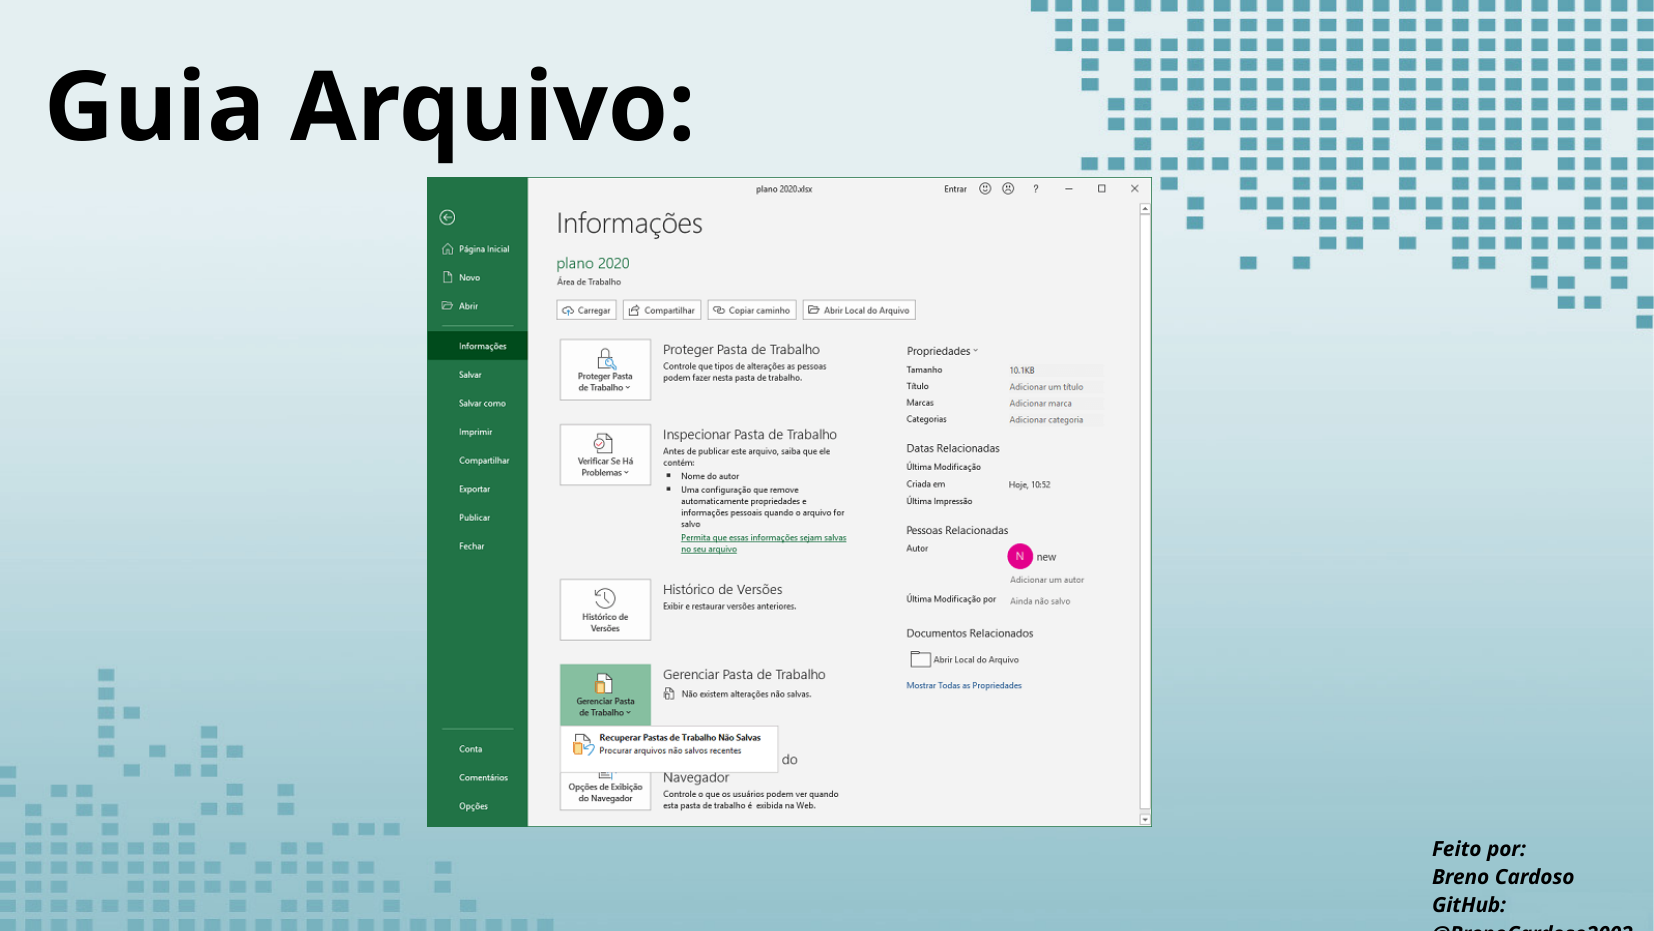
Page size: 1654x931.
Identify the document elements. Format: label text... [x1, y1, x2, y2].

picture [0, 0, 1654, 931]
text_box Feito por: Breno Cardoso GitHub: @BrenoCardoso2002 [1417, 826, 1654, 931]
text_box Guia Arquivo: [29, 29, 916, 178]
